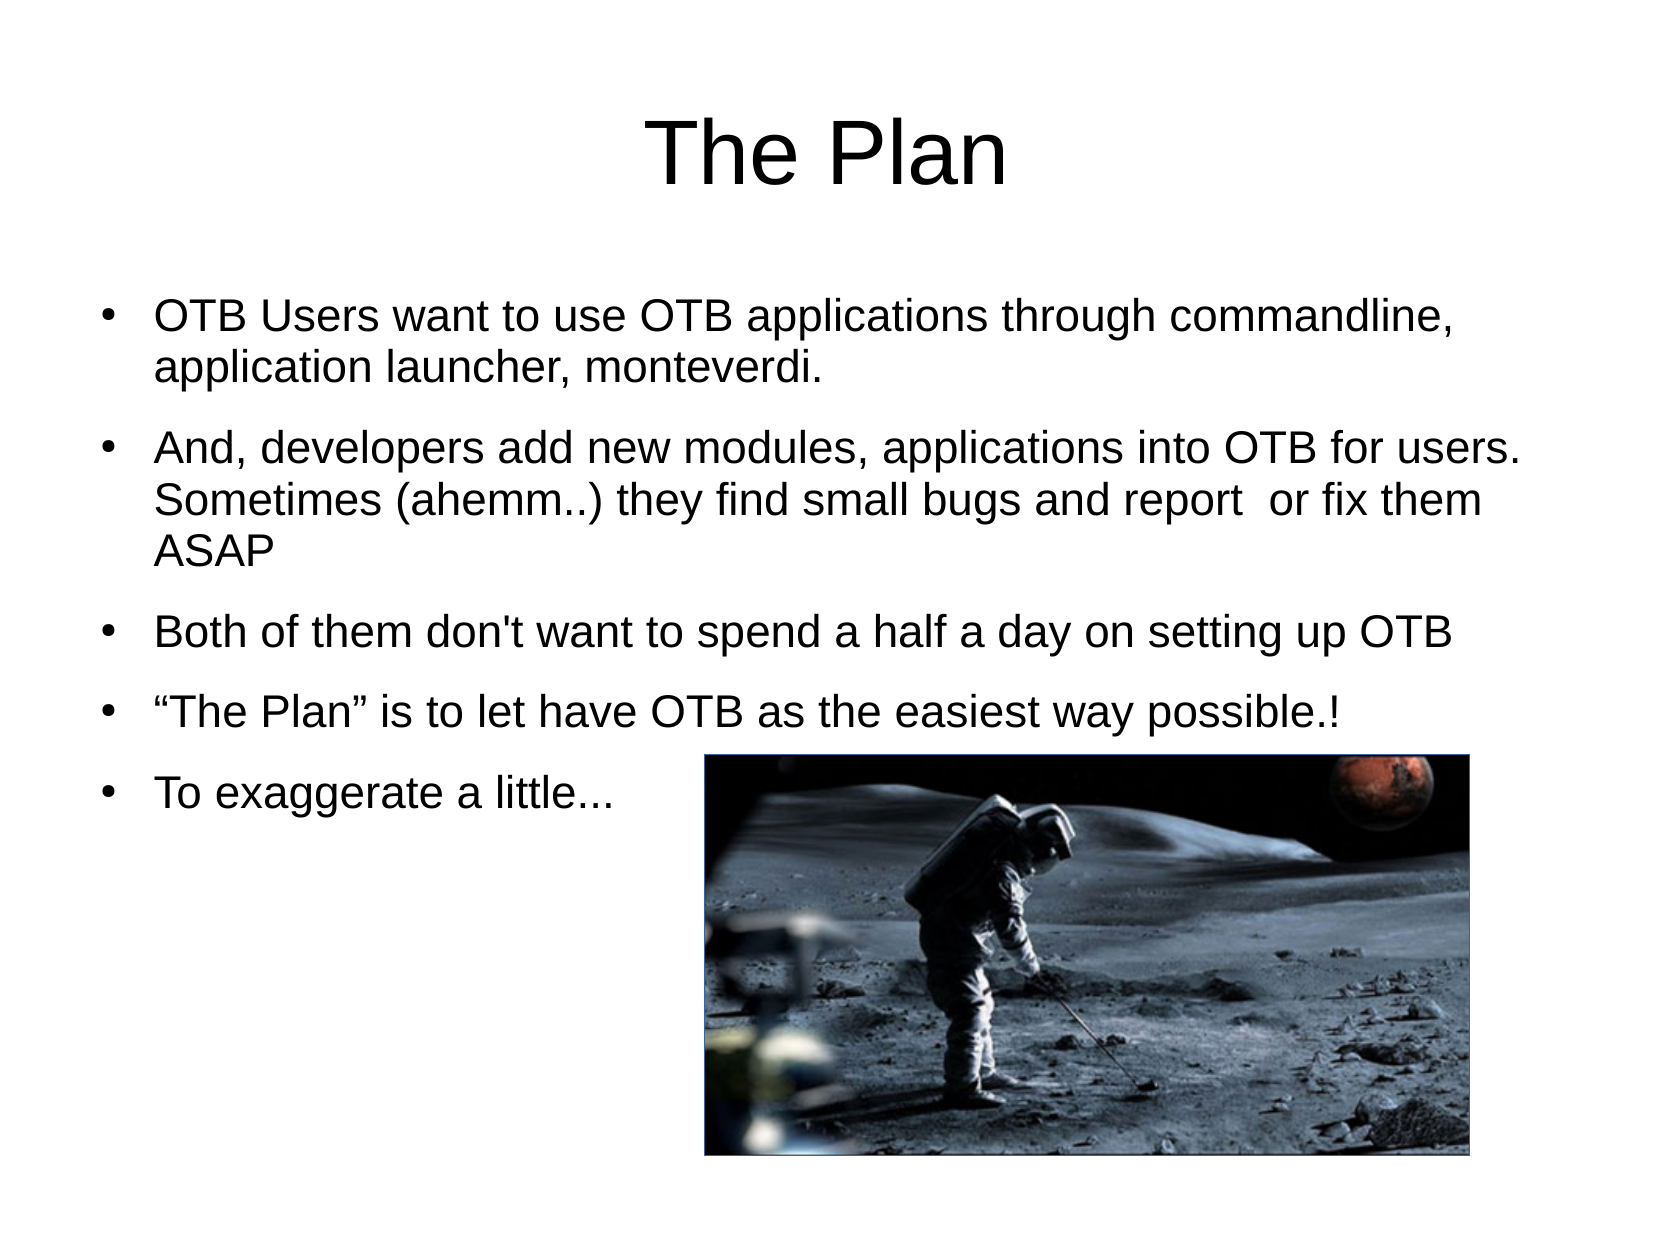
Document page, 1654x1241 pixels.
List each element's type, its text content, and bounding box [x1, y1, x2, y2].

text_box [704, 754, 1470, 1156]
list OTB Users want to use OTB applications through commandline, application launcher, monteverdi. And, developers add new modules, applications into OTB for users. Sometimes (ahemm..) they find small bugs and report or fix them ASAP Both of them don't want to spend a half a day on setting up OTB “The Plan” is to let have OTB as the easiest way possible.! To exaggerate a little... [82, 290, 1571, 1010]
title The Plan [82, 49, 1571, 257]
